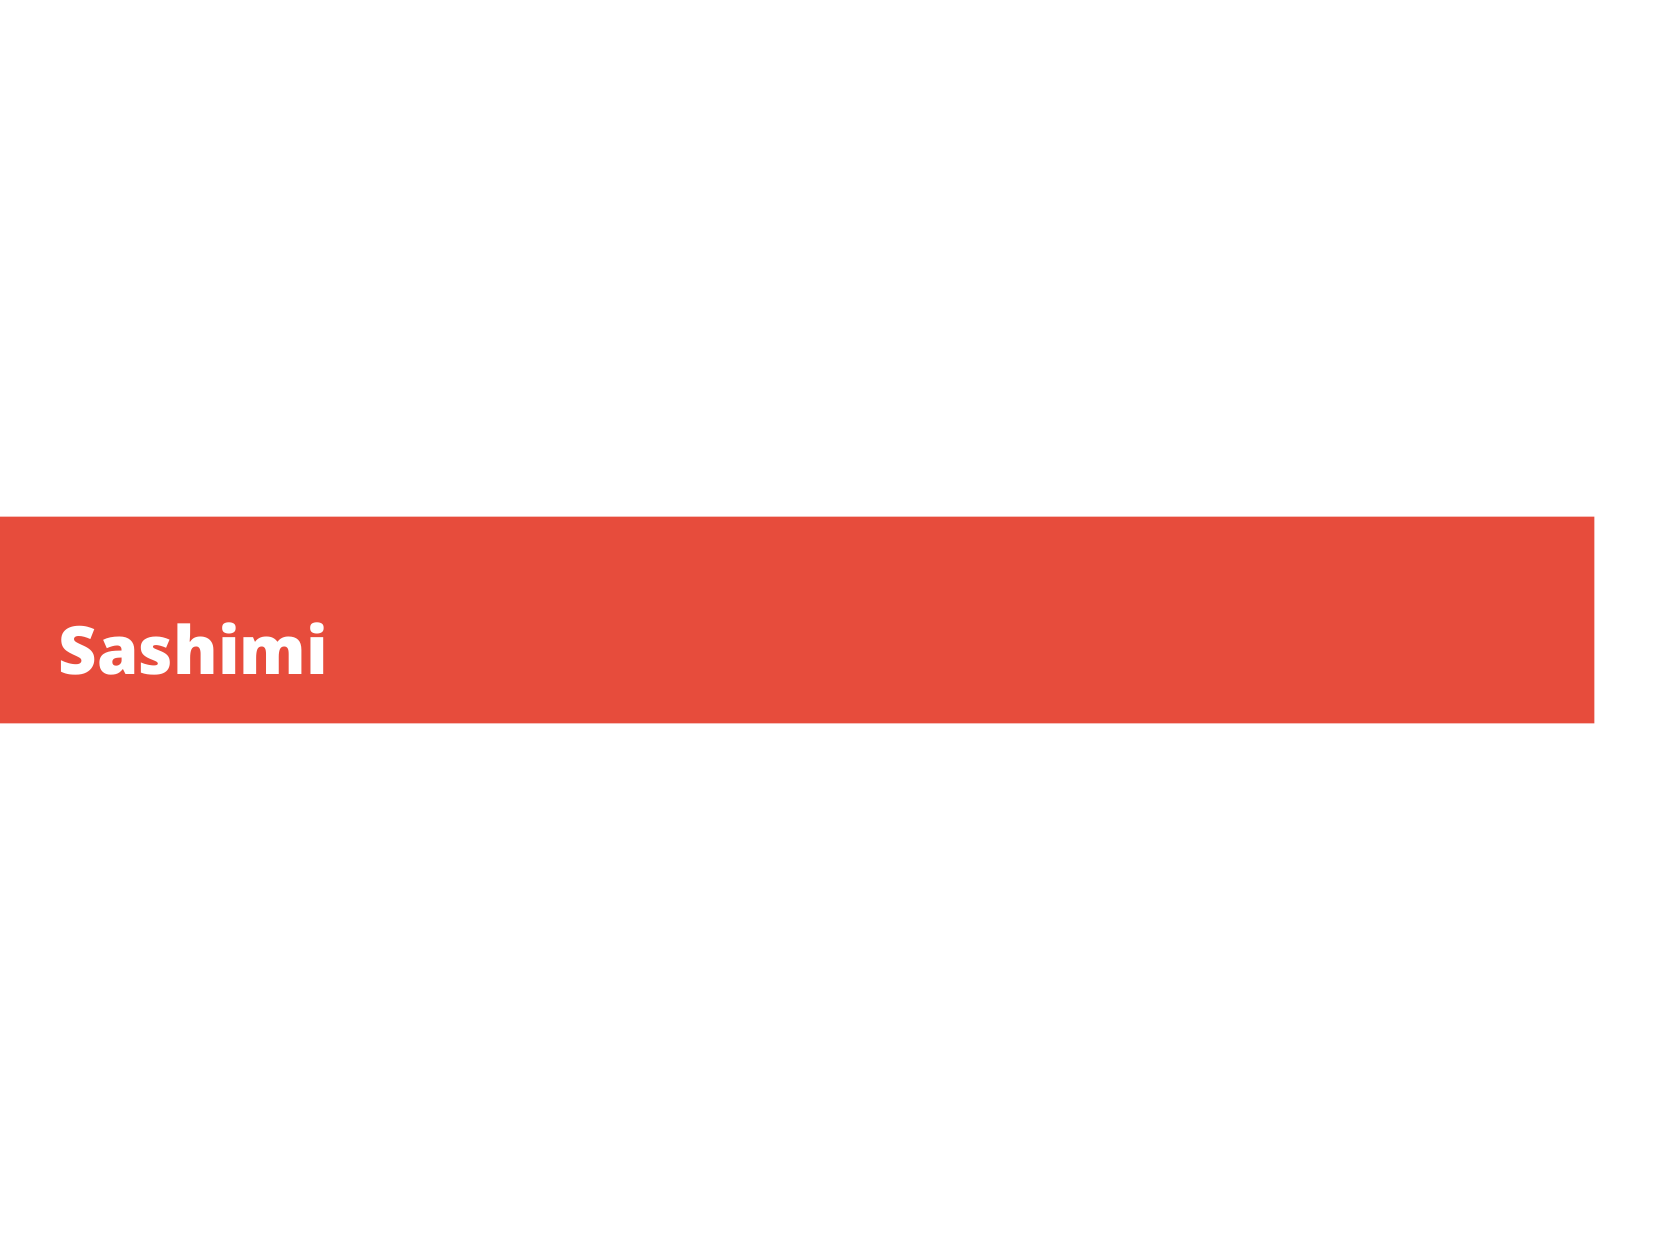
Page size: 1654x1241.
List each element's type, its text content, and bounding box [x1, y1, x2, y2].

title Sashimi [59, 546, 1595, 694]
